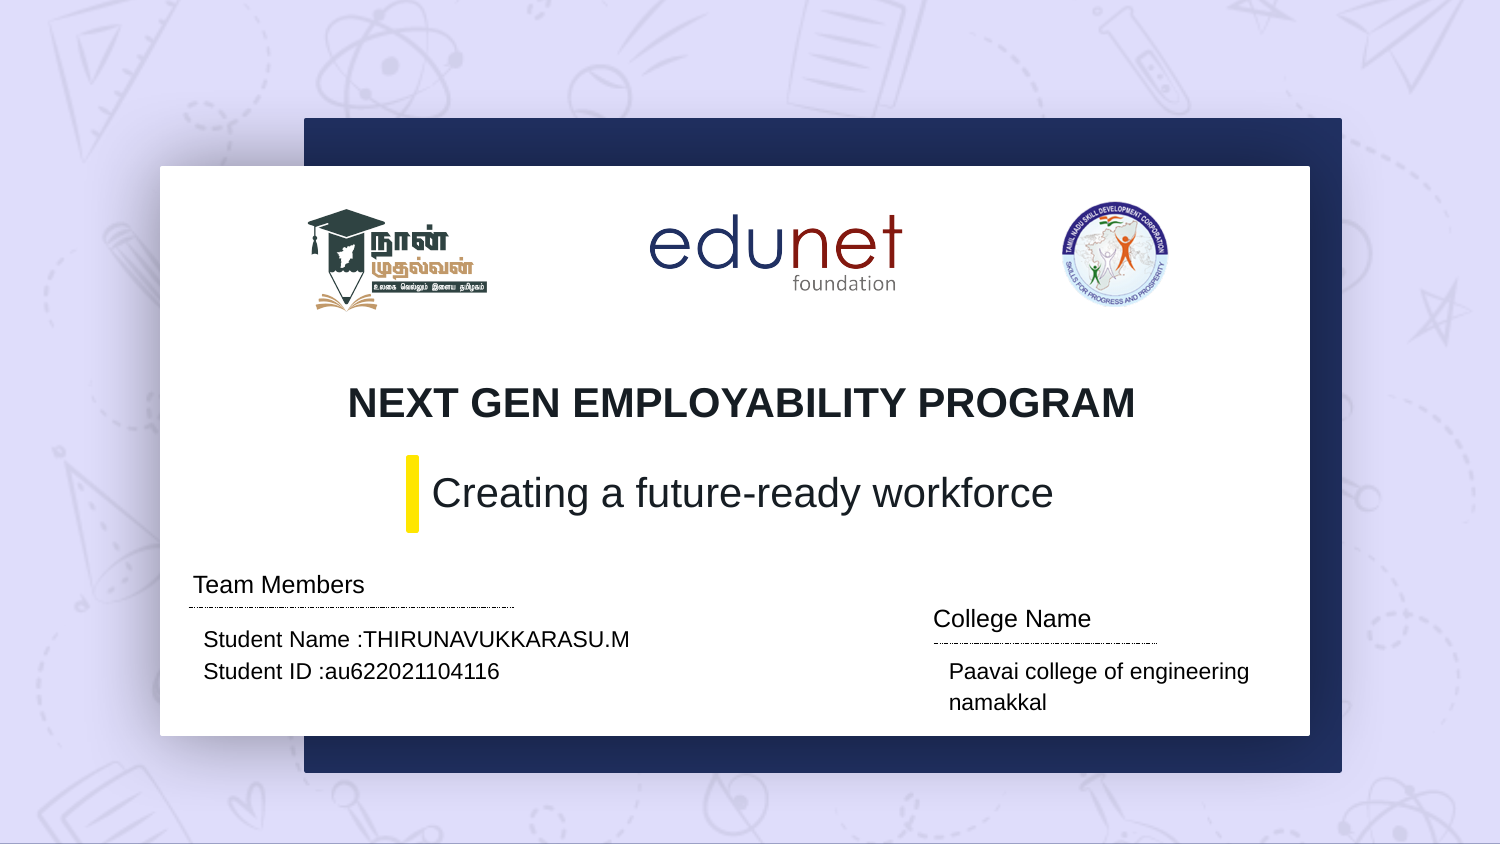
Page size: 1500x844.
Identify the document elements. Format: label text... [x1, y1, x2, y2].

text_box [162, 119, 1340, 771]
text_box Creating a future-ready workforce [416, 458, 1077, 524]
text_box College Name [918, 595, 1158, 641]
text_box Paavai college of engineering namakkal [933, 648, 1278, 723]
text_box NEXT GEN EMPLOYABILITY PROGRAM [332, 368, 1158, 434]
picture [2, 0, 1500, 844]
text_box Team Members [177, 561, 417, 607]
text_box Student Name :THIRUNAVUKKARASU.M Student ID :au622021104116 [188, 617, 680, 692]
